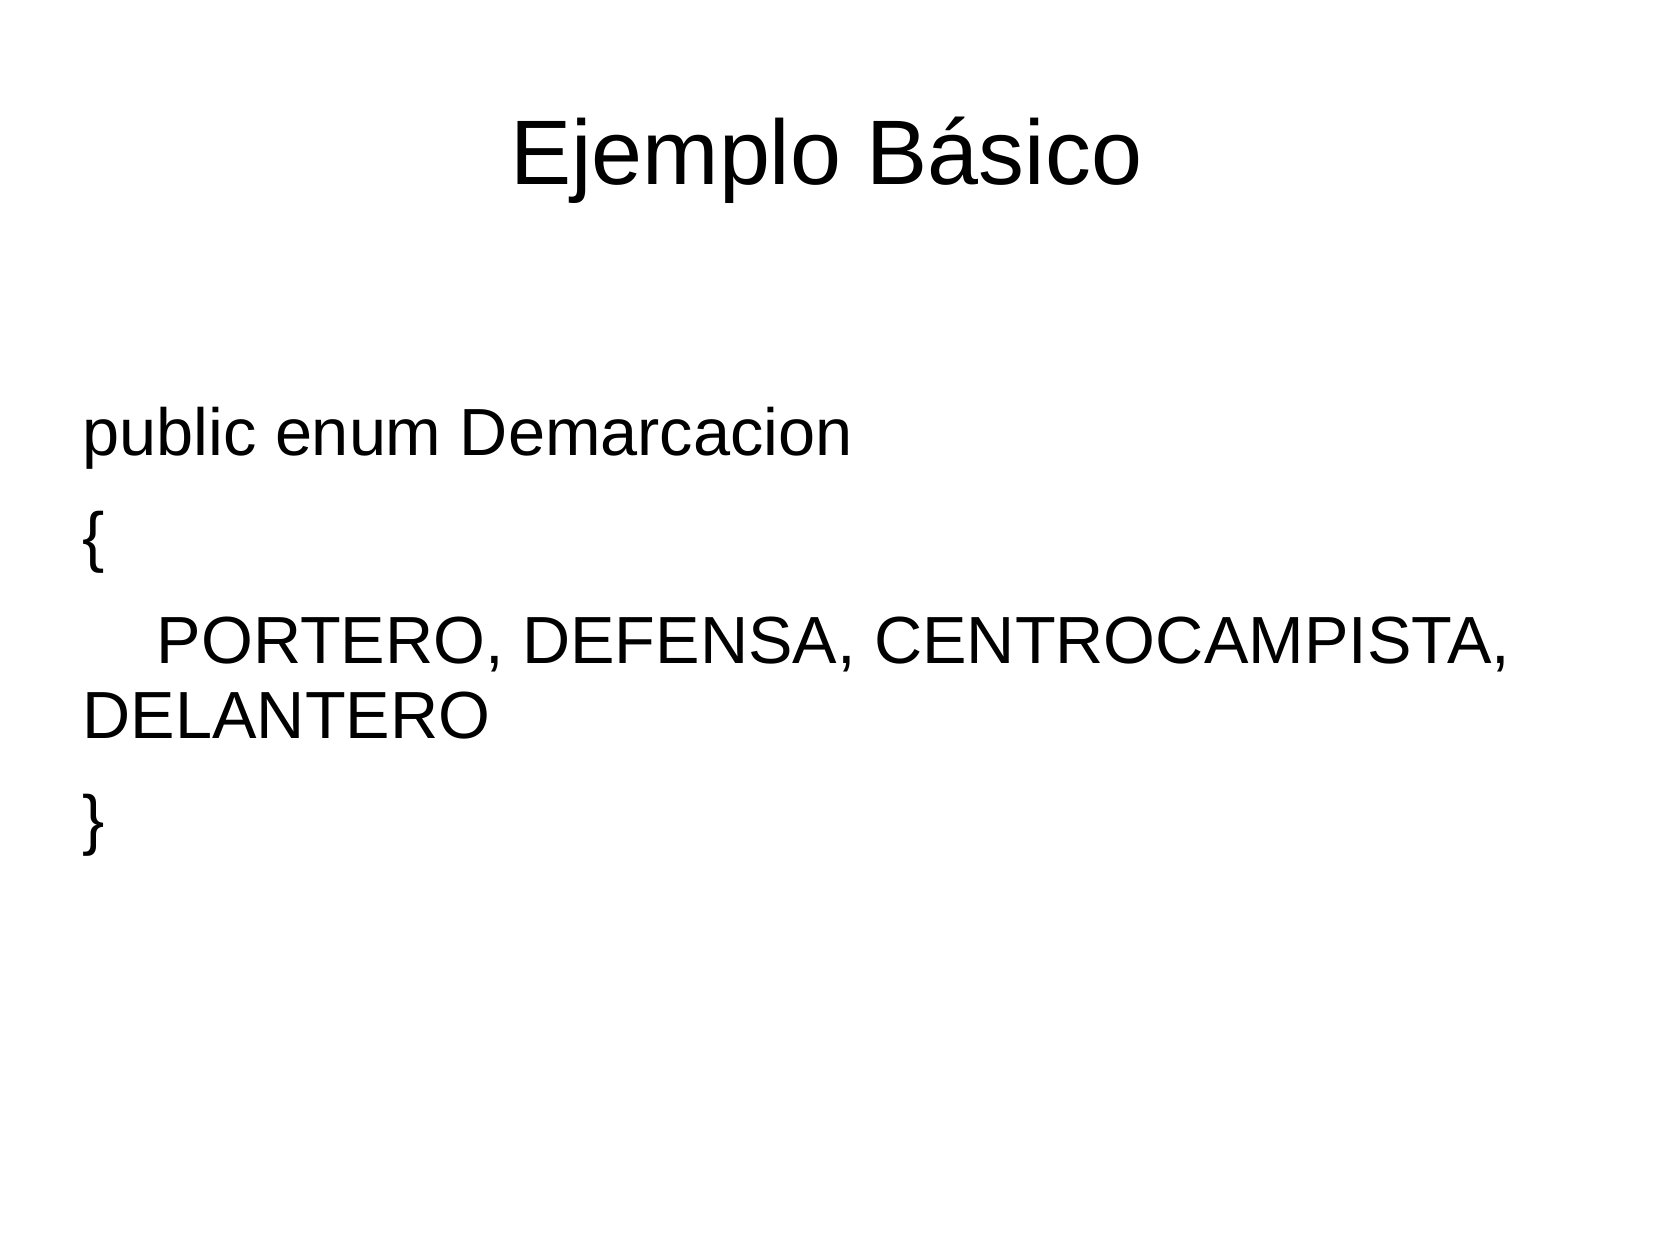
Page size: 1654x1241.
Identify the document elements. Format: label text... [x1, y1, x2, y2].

title Ejemplo Básico [82, 49, 1571, 257]
list public enum Demarcacion { PORTERO, DEFENSA, CENTROCAMPISTA, DELANTERO } [82, 290, 1571, 1010]
